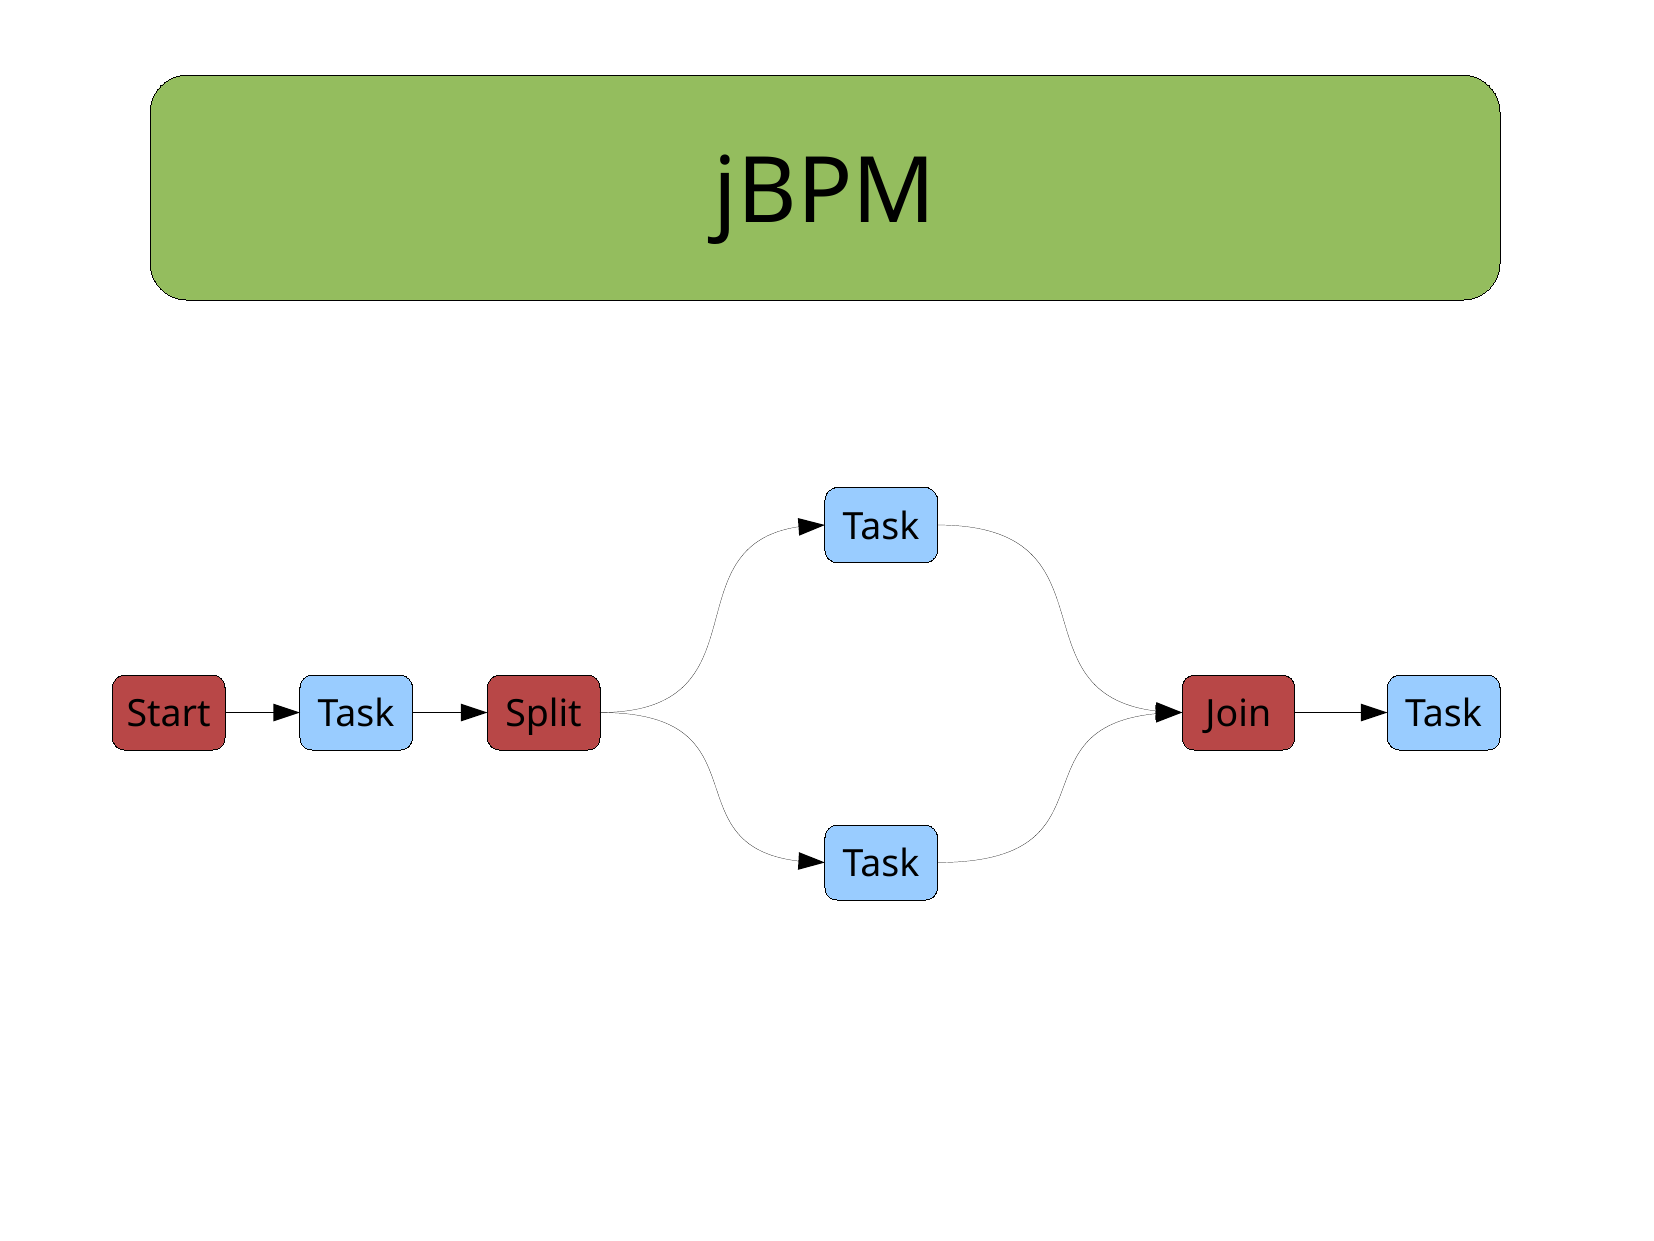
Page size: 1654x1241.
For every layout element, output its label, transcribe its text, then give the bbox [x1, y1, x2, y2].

text_box Start [112, 675, 226, 751]
text_box Split [487, 675, 601, 751]
text_box Task [299, 675, 413, 751]
text_box Task [824, 825, 938, 901]
text_box jBPM [150, 75, 1501, 301]
text_box Task [824, 487, 938, 563]
text_box Join [1182, 675, 1295, 751]
text_box Task [1387, 675, 1501, 751]
